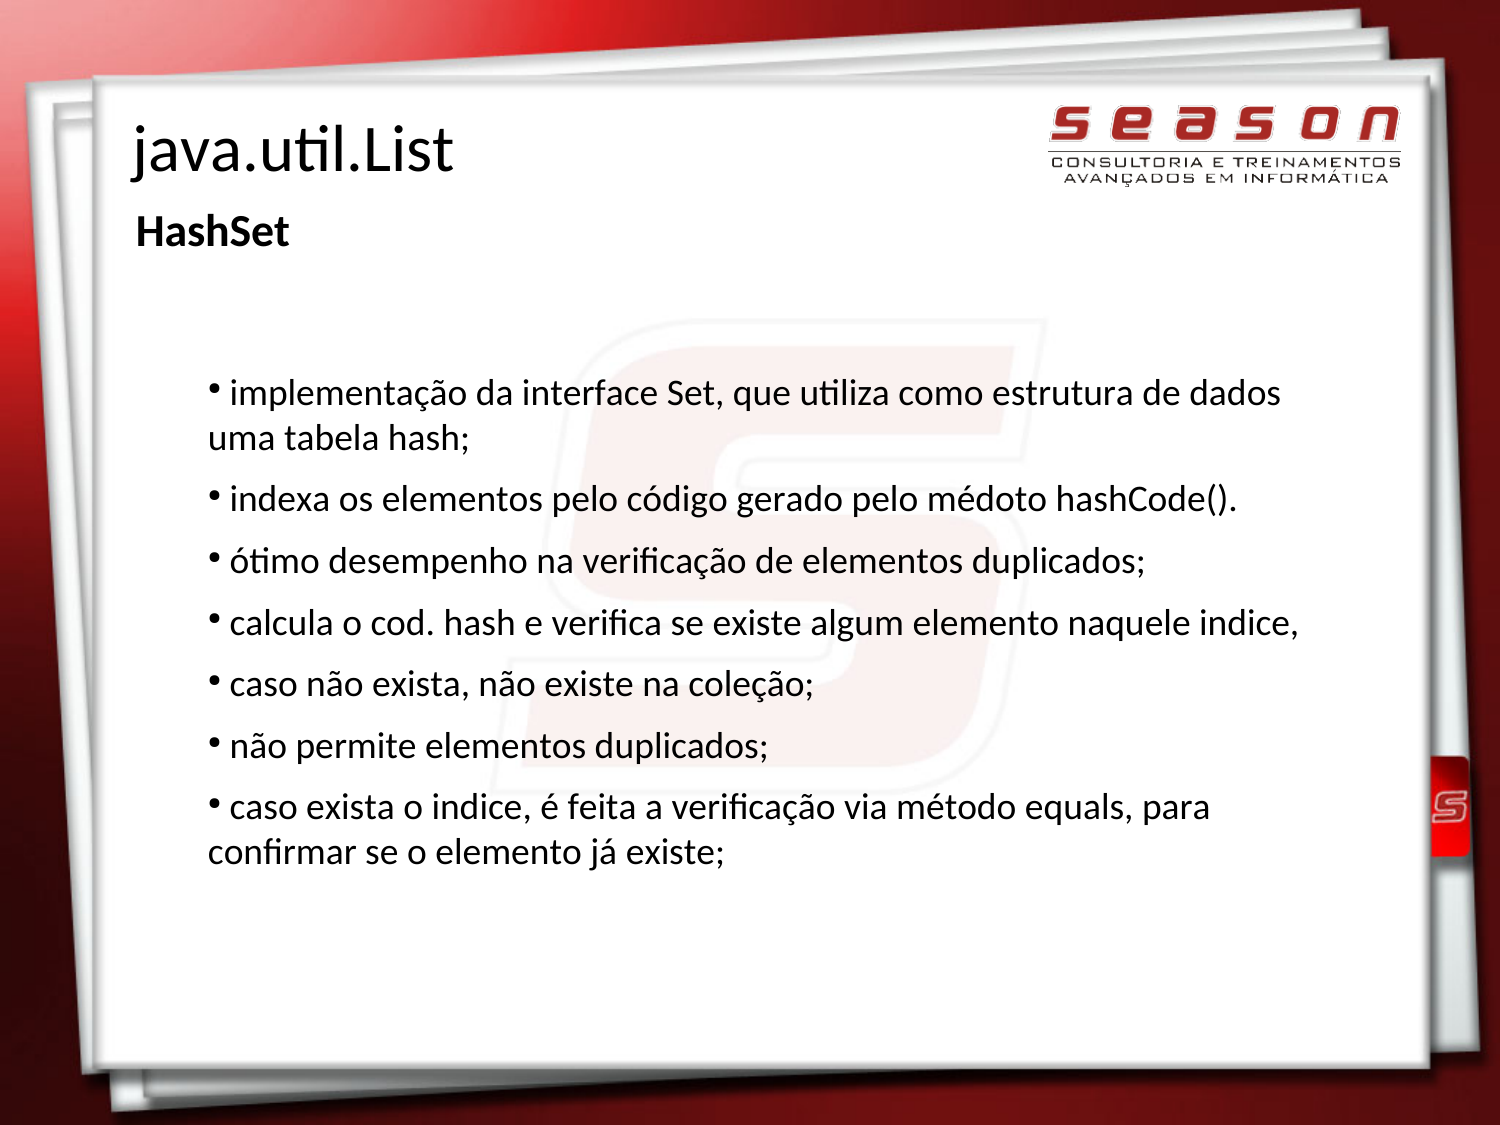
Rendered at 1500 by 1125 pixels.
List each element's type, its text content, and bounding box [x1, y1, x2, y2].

picture [0, 0, 1500, 1125]
text_box implementação da interface Set, que utiliza como estrutura de dados uma tabela hash; indexa os elementos pelo código gerado pelo médoto hashCode(). ótimo desempenho na verificação de elementos duplicados; calcula o cod. hash e verifica se existe algum elemento naquele indice, caso não exista, não existe na coleção; não permite elementos duplicados; caso exista o indice, é feita a verificação via método equals, para confirmar se o elemento já existe; [207, 300, 1328, 941]
text_box HashSet [135, 200, 1246, 256]
title java.util.List [118, 33, 1394, 257]
